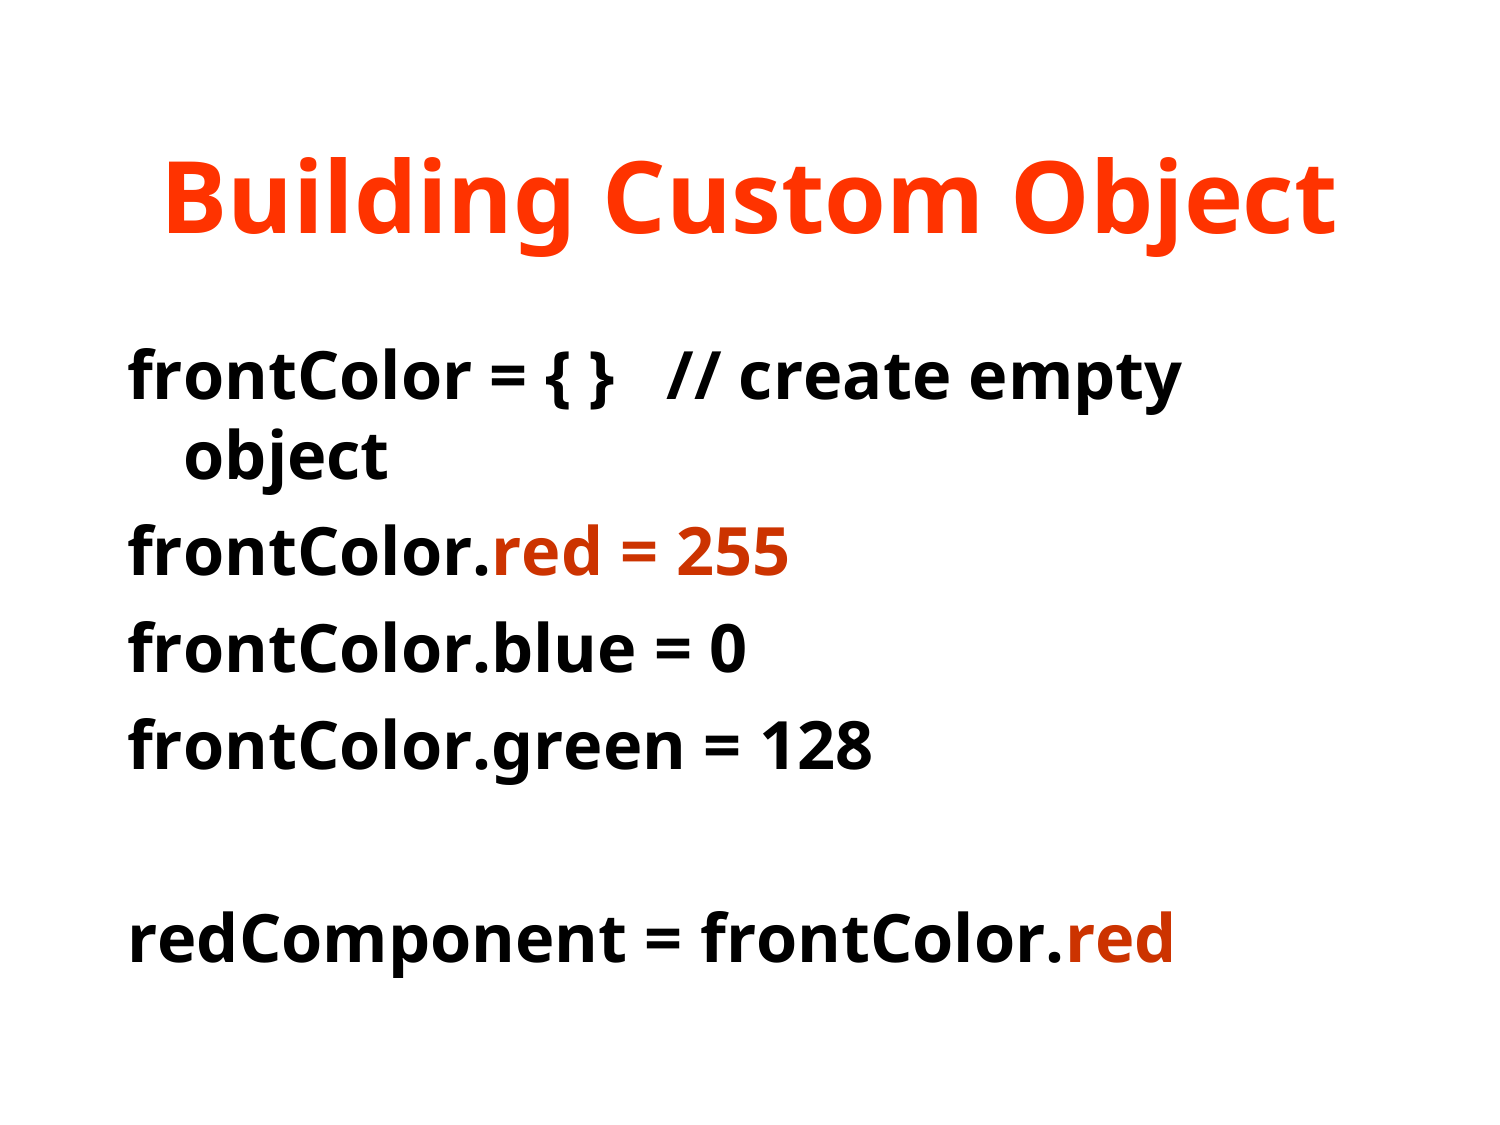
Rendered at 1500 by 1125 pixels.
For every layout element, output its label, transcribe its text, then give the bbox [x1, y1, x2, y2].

list frontColor = { } // create empty object frontColor.red = 255 frontColor.blue = 0 frontColor.green = 128 redComponent = frontColor.red [112, 324, 1388, 1001]
title Building Custom Object [112, 99, 1388, 288]
